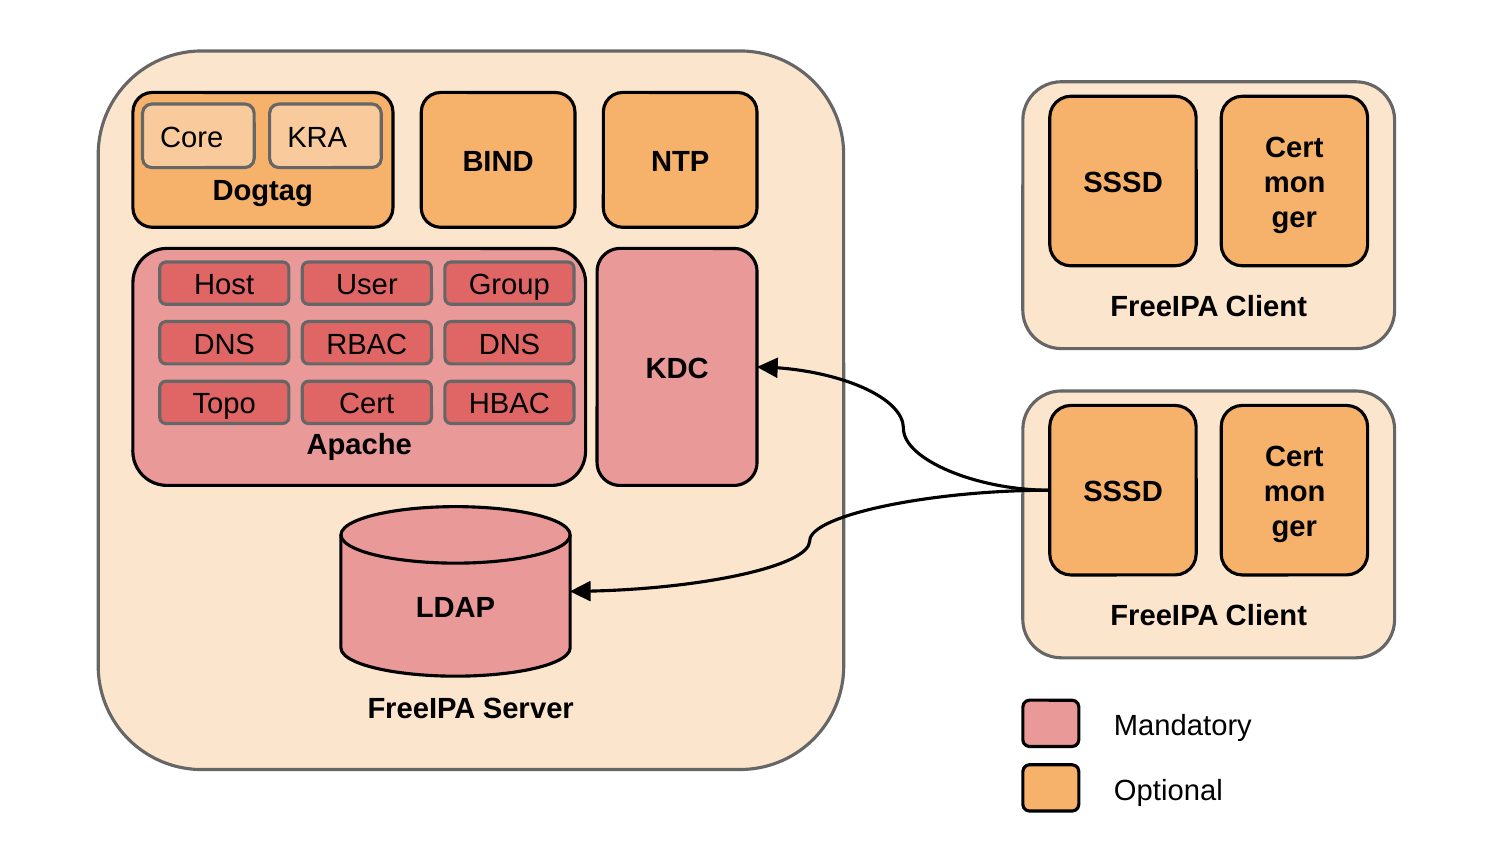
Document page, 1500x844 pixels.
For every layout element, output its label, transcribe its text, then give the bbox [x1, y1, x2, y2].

text_box Group [444, 261, 575, 305]
text_box RBAC [302, 321, 432, 364]
text_box Core [142, 103, 255, 168]
text_box Cert mon ger [1221, 96, 1368, 266]
text_box [1022, 700, 1079, 747]
text_box FreeIPA Server [98, 50, 844, 770]
text_box BIND [421, 92, 575, 228]
text_box NTP [603, 92, 758, 228]
text_box Mandatory [1098, 691, 1337, 756]
text_box HBAC [444, 381, 575, 424]
text_box Dogtag [132, 92, 393, 228]
text_box DNS [159, 321, 289, 364]
text_box SSSD [1049, 96, 1197, 266]
text_box Topo [159, 381, 289, 424]
text_box SSSD [1049, 405, 1197, 575]
text_box KDC [597, 248, 758, 486]
text_box User [302, 261, 432, 305]
text_box [1022, 764, 1079, 812]
text_box DNS [444, 321, 575, 364]
text_box Cert [302, 381, 432, 424]
text_box Host [159, 261, 289, 305]
text_box Optional [1098, 756, 1337, 820]
text_box LDAP [340, 506, 571, 677]
text_box FreeIPA Client [1022, 390, 1395, 658]
text_box FreeIPA Client [1022, 81, 1395, 349]
text_box Apache [132, 248, 586, 486]
text_box Cert mon ger [1221, 405, 1368, 575]
text_box KRA [269, 103, 382, 168]
